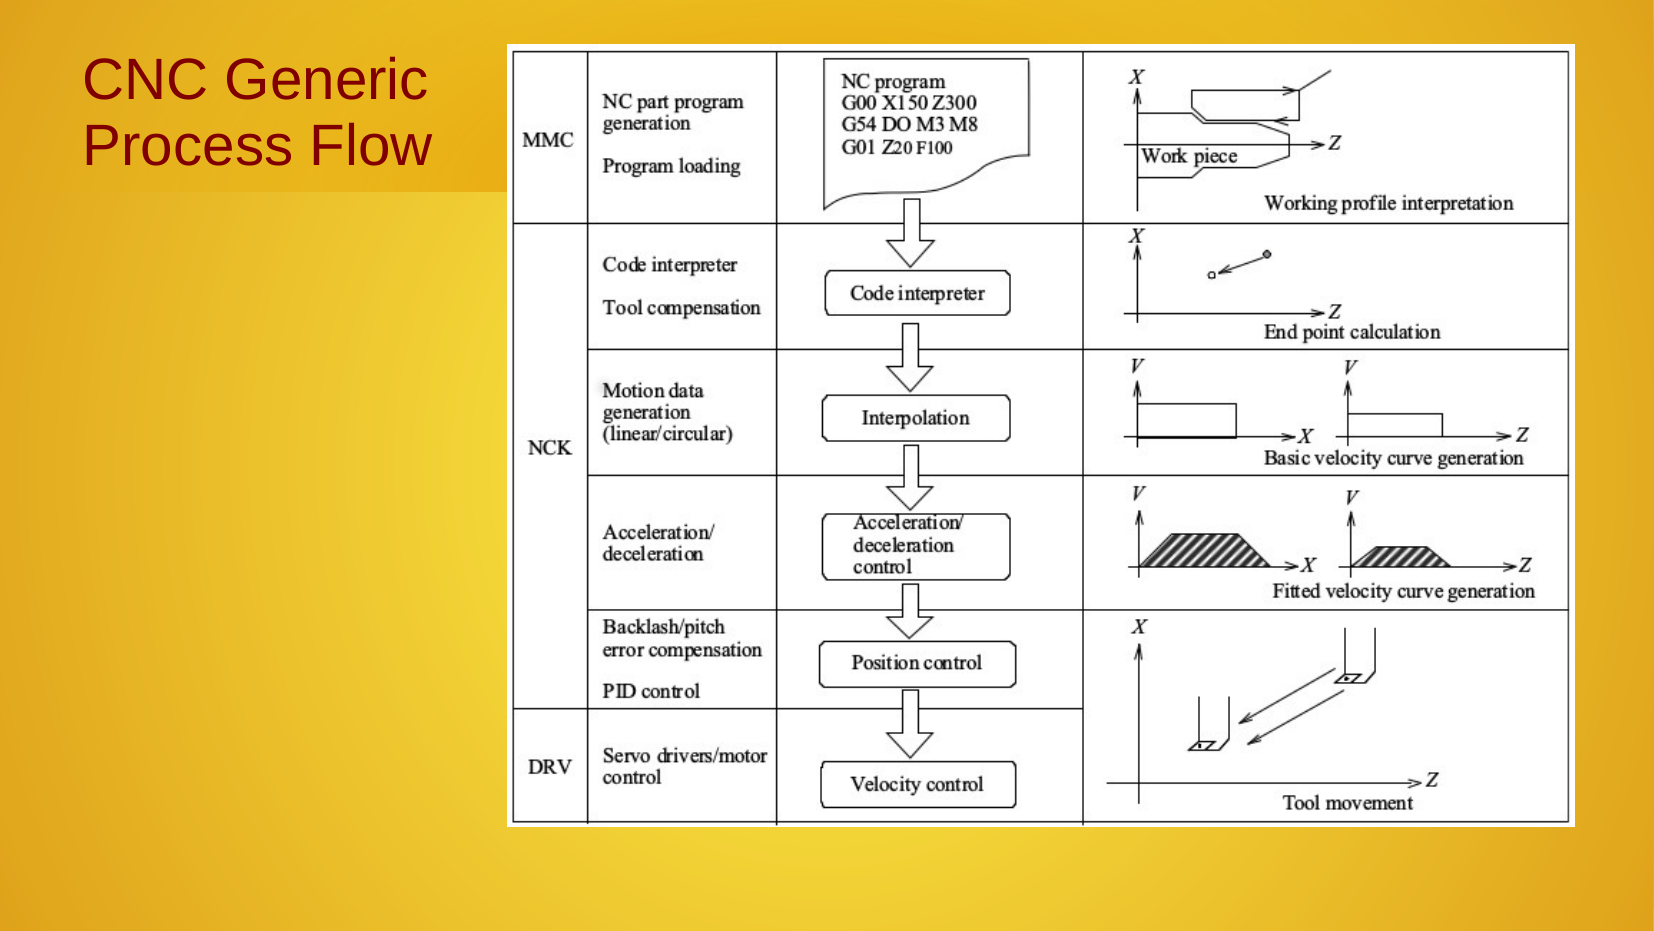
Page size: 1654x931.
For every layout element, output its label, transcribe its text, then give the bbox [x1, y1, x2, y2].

picture [507, 44, 1575, 827]
title CNC Generic Process Flow [82, 35, 1571, 189]
